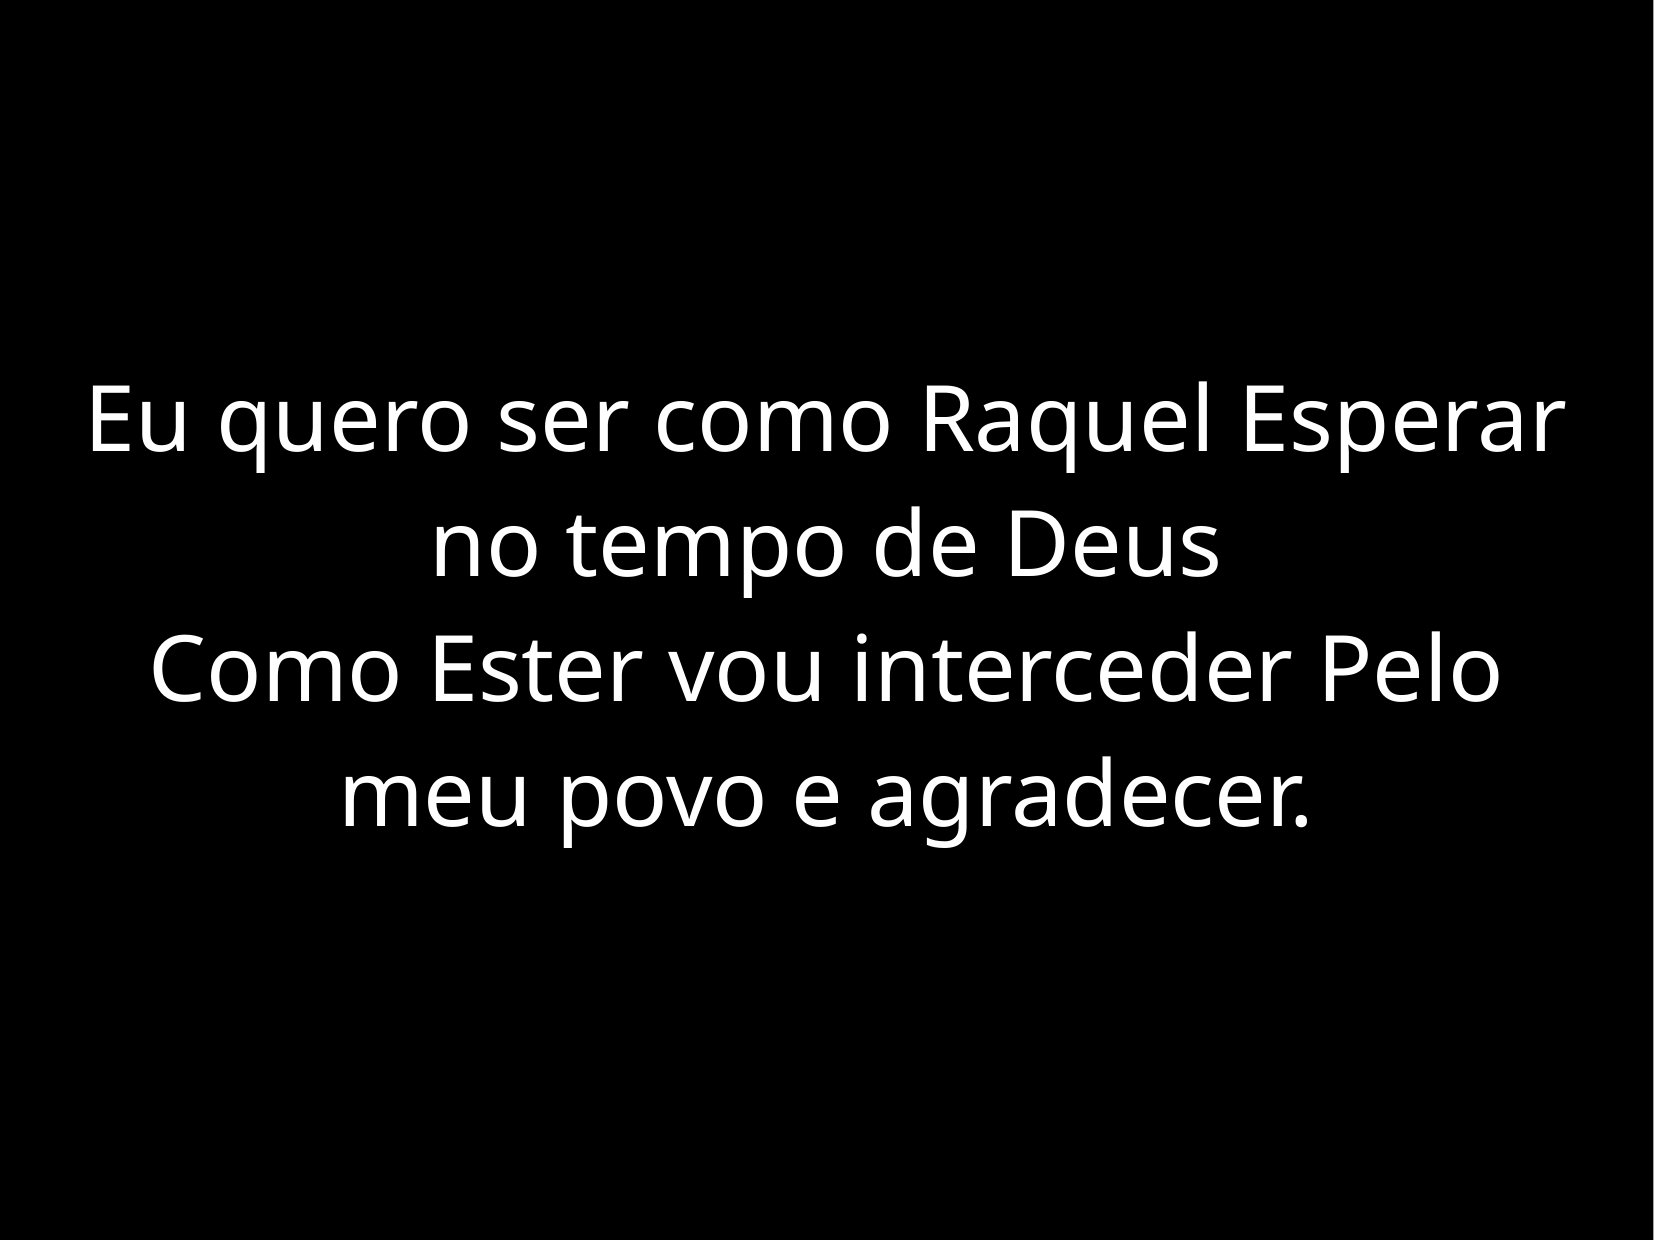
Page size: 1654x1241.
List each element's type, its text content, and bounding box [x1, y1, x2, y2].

subtitle Eu quero ser como Raquel Esperar no tempo de Deus Como Ester vou interceder Pelo meu povo e agradecer. [82, 49, 1571, 1158]
